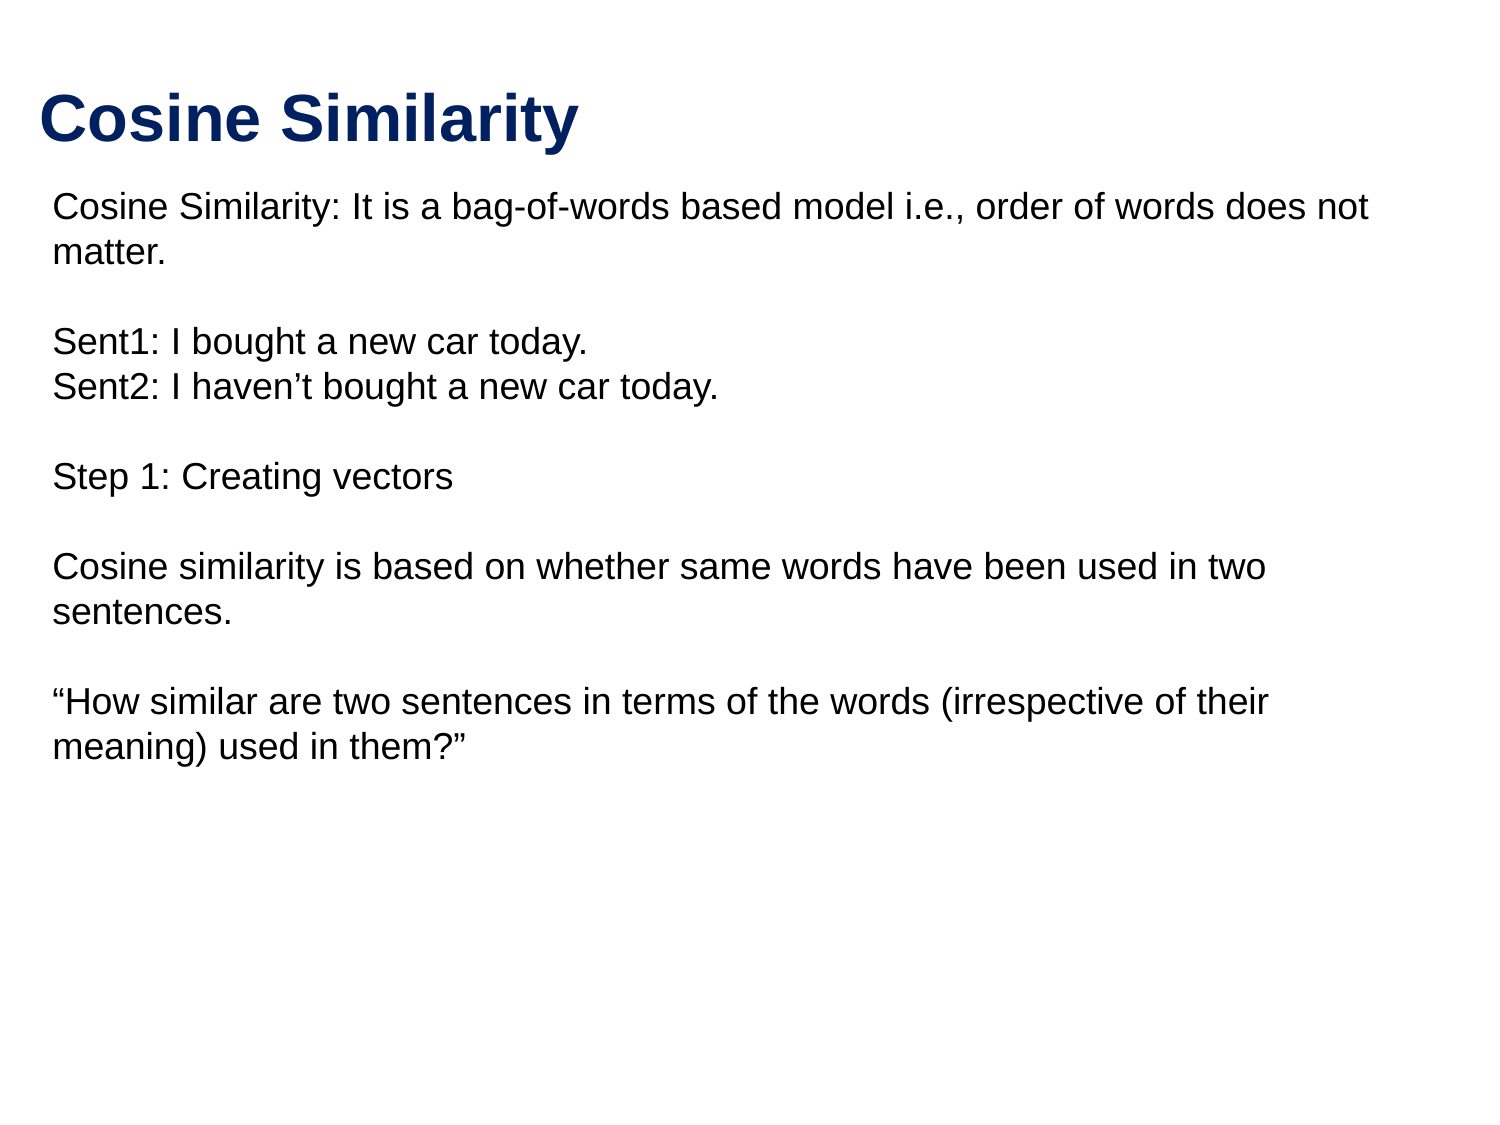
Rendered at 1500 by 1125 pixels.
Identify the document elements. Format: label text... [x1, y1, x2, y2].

list Cosine Similarity: It is a bag-of-words based model i.e., order of words does not matter. Sent1: I bought a new car today. Sent2: I haven’t bought a new car today. Step 1: Creating vectors Cosine similarity is based on whether same words have been used in two sentences. “How similar are two sentences in terms of the words (irrespective of their meaning) used in them?” [37, 174, 1437, 887]
title Cosine Similarity [24, 24, 1096, 162]
